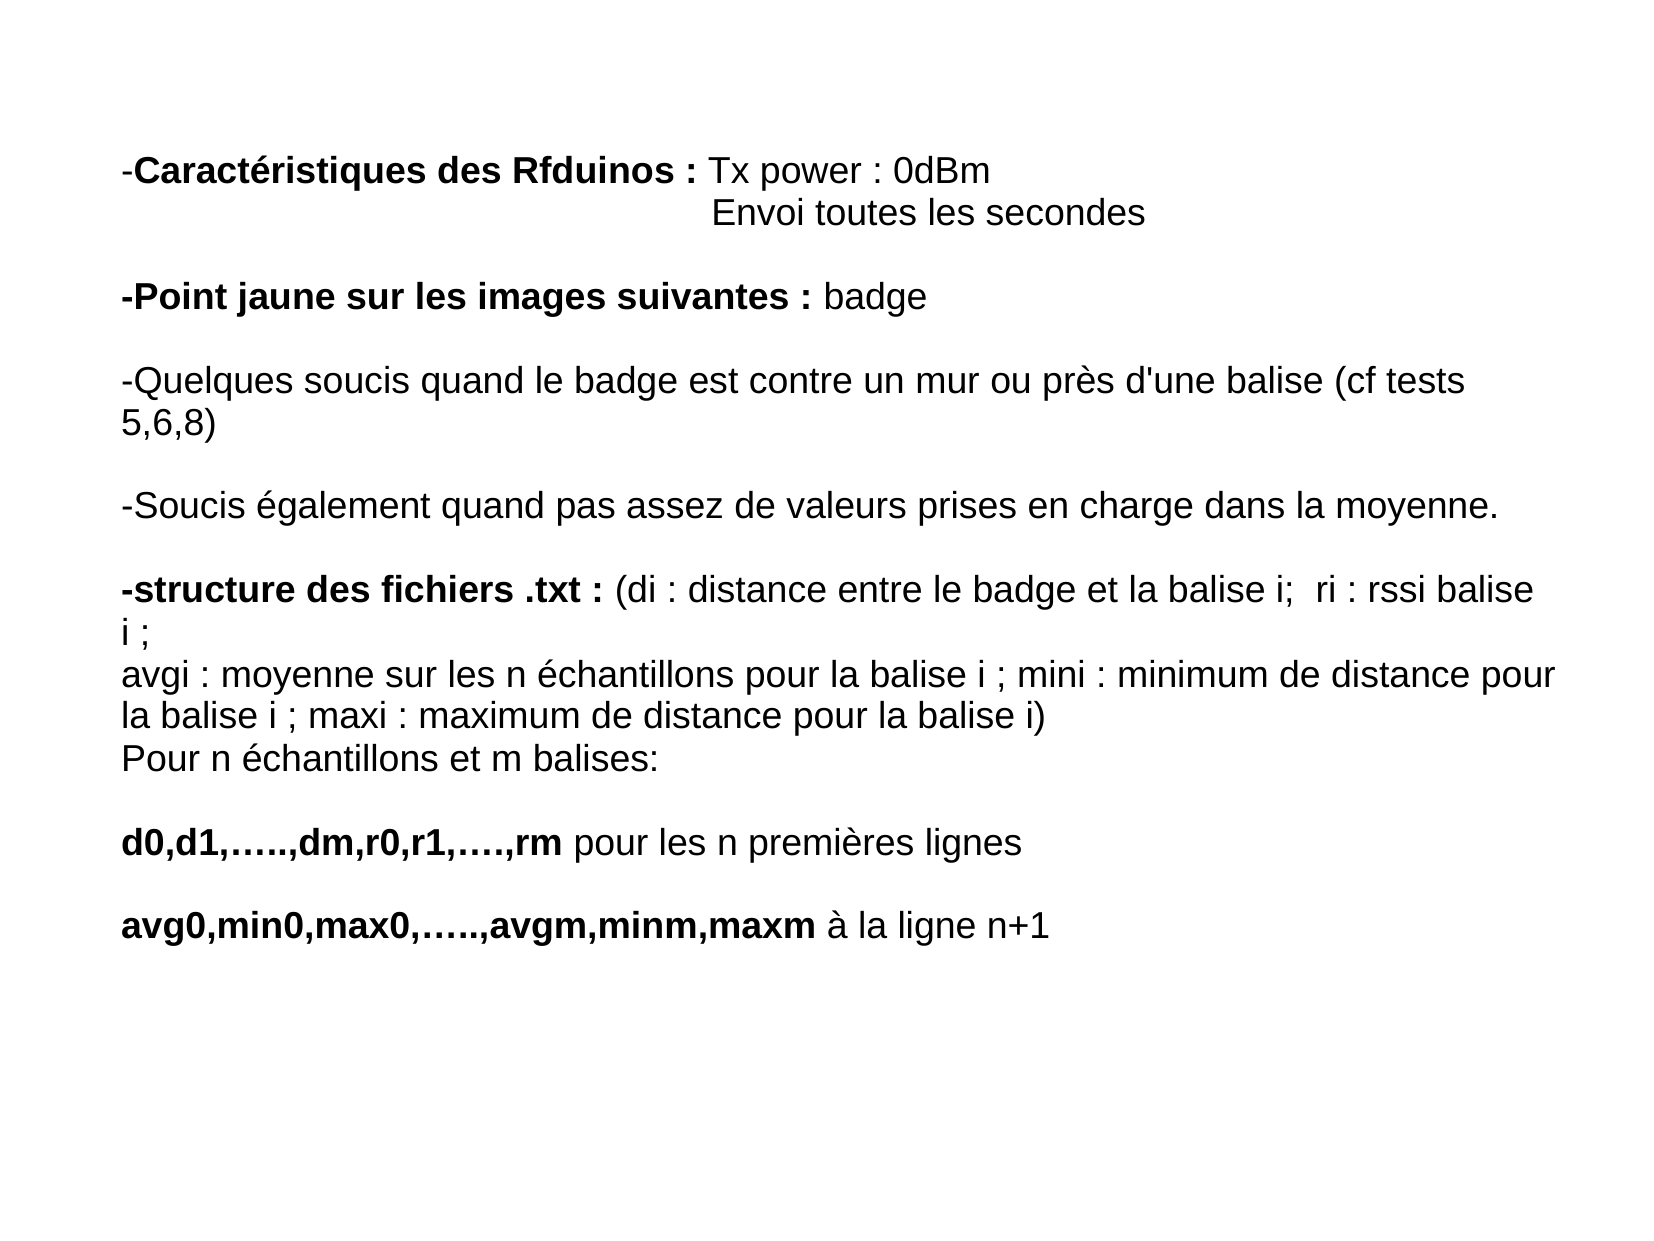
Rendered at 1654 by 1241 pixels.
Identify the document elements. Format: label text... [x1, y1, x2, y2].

text_box -Caractéristiques des Rfduinos : Tx power : 0dBm Envoi toutes les secondes -Point jaune sur les images suivantes : badge -Quelques soucis quand le badge est contre un mur ou près d'une balise (cf tests 5,6,8) -Soucis également quand pas assez de valeurs prises en charge dans la moyenne. -structure des fichiers .txt : (di : distance entre le badge et la balise i; ri : rssi balise i ; avgi : moyenne sur les n échantillons pour la balise i ; mini : minimum de distance pour la balise i ; maxi : maximum de distance pour la balise i) Pour n échantillons et m balises: d0,d1,…..,dm,r0,r1,….,rm pour les n premières lignes avg0,min0,max0,…..,avgm,minm,maxm à la ligne n+1 [106, 141, 1583, 1039]
